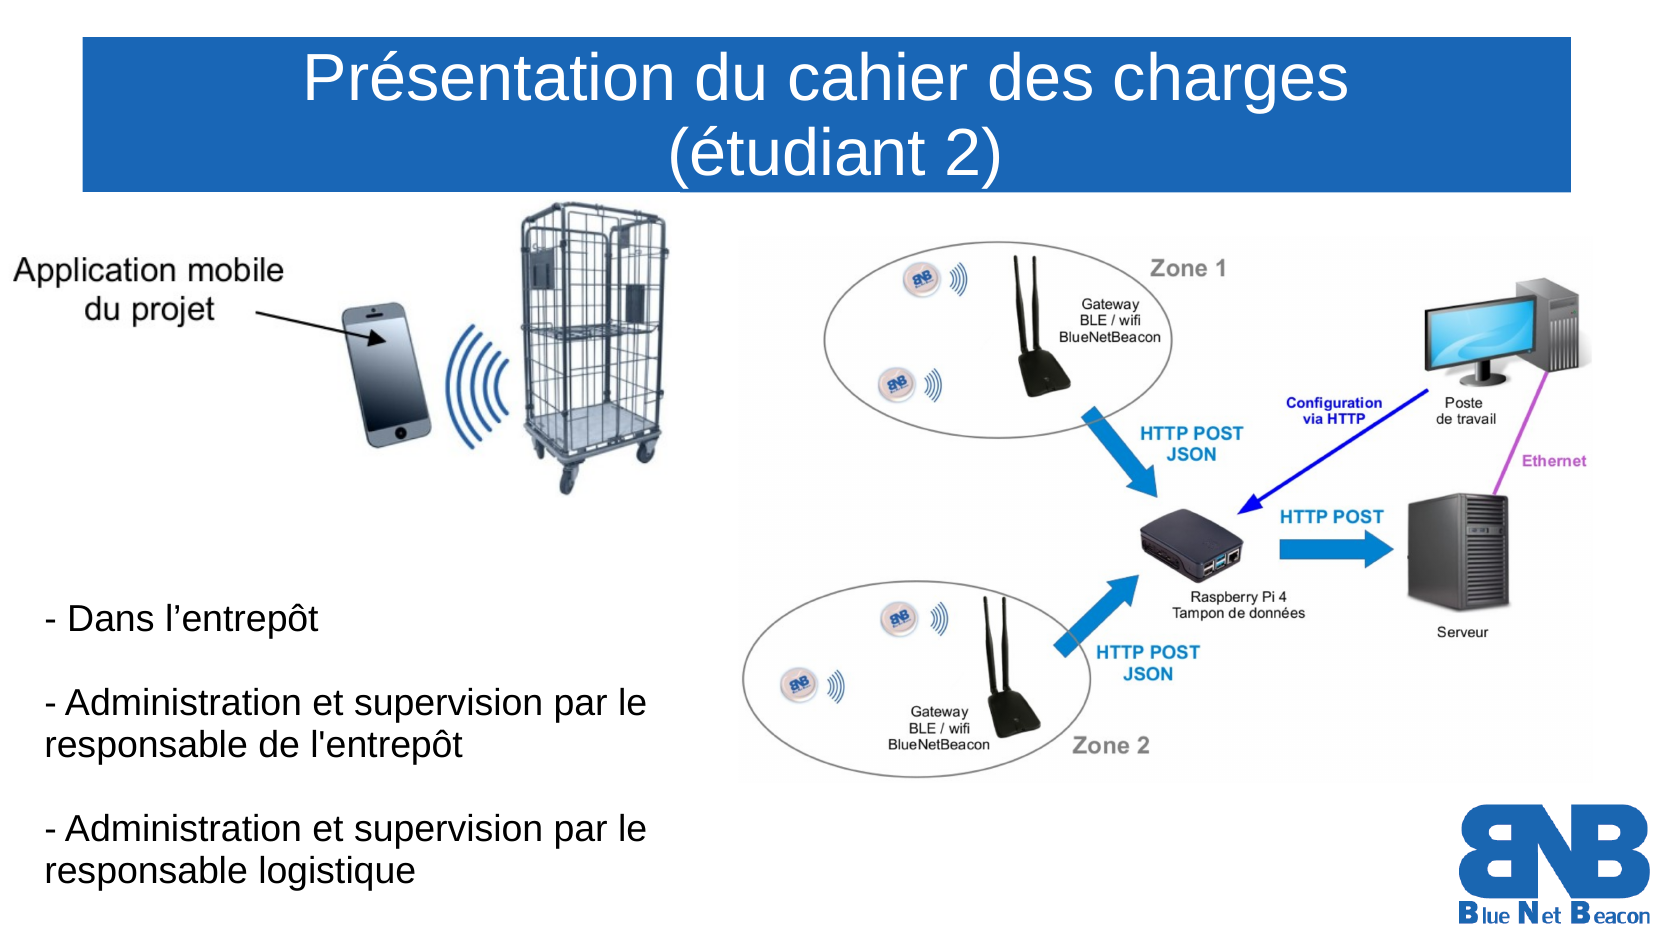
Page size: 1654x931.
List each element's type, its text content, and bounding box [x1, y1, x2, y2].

title Présentation du cahier des charges (étudiant 2) [82, 37, 1571, 193]
picture [2, 192, 680, 512]
picture [738, 236, 1593, 783]
text_box - Dans l’entrepôt - Administration et supervision par le responsable de l'entrepôt - Administration et supervision par le responsable logistique [29, 590, 680, 916]
picture [1459, 797, 1650, 930]
